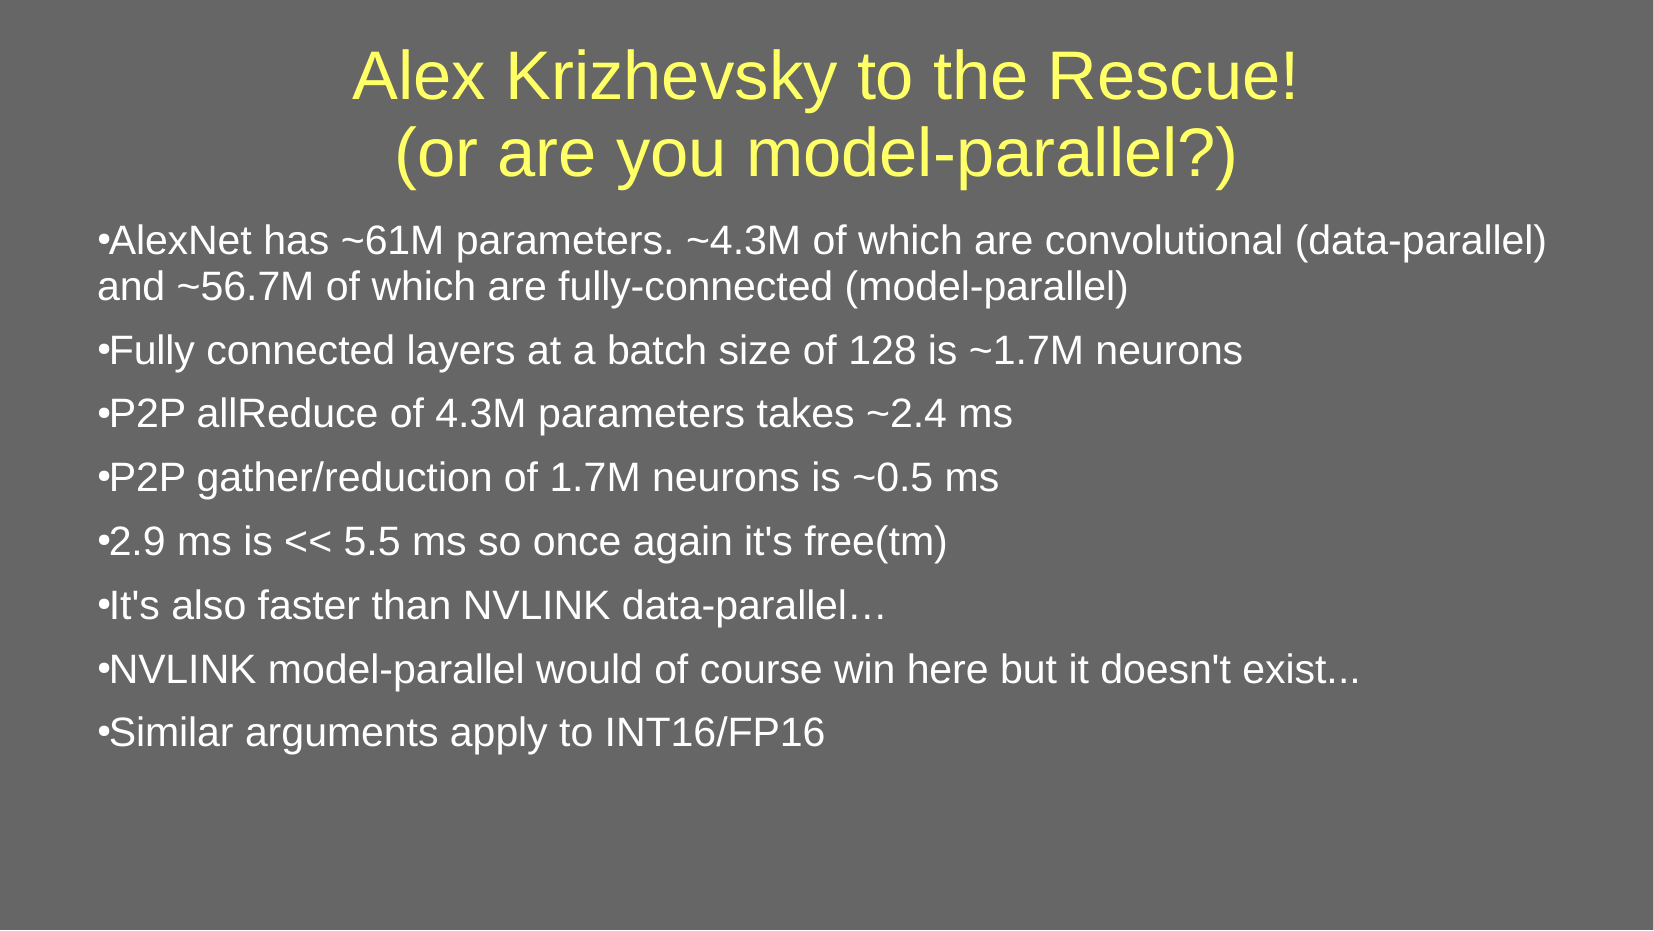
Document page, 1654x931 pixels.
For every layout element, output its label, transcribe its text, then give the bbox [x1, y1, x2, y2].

title Alex Krizhevsky to the Rescue! (or are you model-parallel?) [82, 36, 1571, 193]
list AlexNet has ~61M parameters. ~4.3M of which are convolutional (data-parallel) and ~56.7M of which are fully-connected (model-parallel) Fully connected layers at a batch size of 128 is ~1.7M neurons P2P allReduce of 4.3M parameters takes ~2.4 ms P2P gather/reduction of 1.7M neurons is ~0.5 ms 2.9 ms is << 5.5 ms so once again it's free(tm) It's also faster than NVLINK data-parallel… NVLINK model-parallel would of course win here but it doesn't exist... Similar arguments apply to INT16/FP16 [82, 217, 1571, 757]
